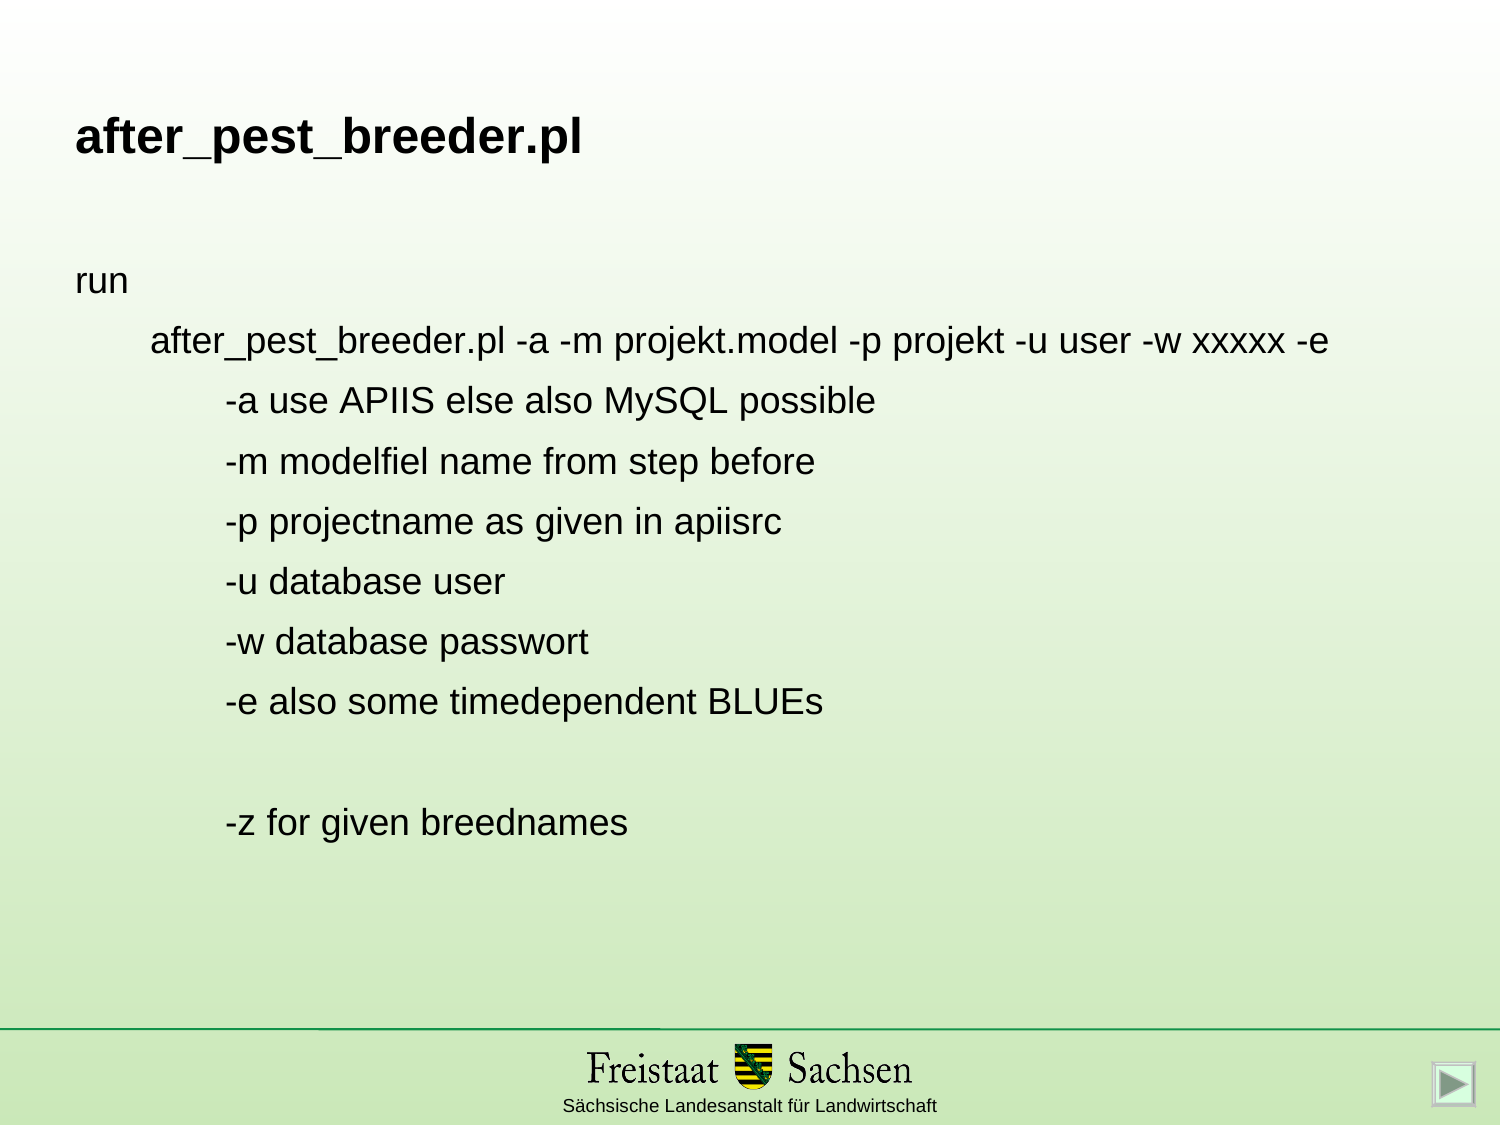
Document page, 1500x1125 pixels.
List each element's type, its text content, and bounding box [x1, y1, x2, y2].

title after_pest_breeder.pl [75, 44, 1425, 233]
list run after_pest_breeder.pl -a -m projekt.model -p projekt -u user -w xxxxx -e -a use APIIS else also MySQL possible -m modelfiel name from step before -p projectname as given in apiisrc -u database user -w database passwort -e also some timedependent BLUEs -z for given breednames [75, 262, 1425, 991]
picture [587, 1043, 912, 1090]
